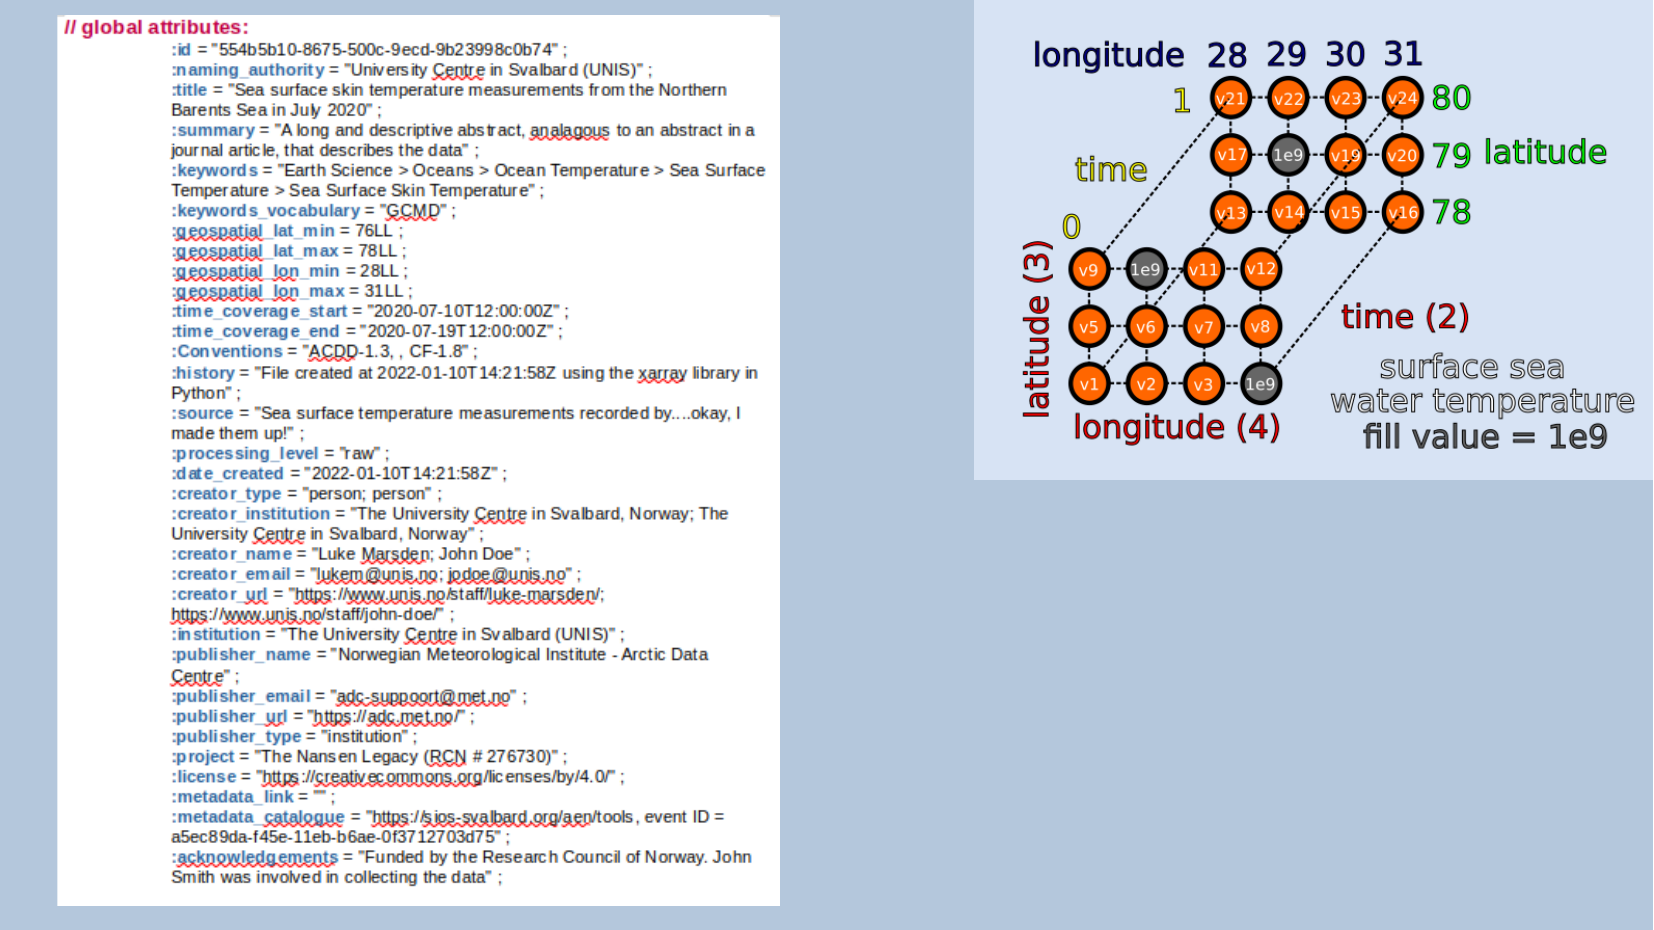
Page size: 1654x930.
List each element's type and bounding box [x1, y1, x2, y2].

picture [57, 15, 781, 906]
picture [974, 0, 1653, 480]
